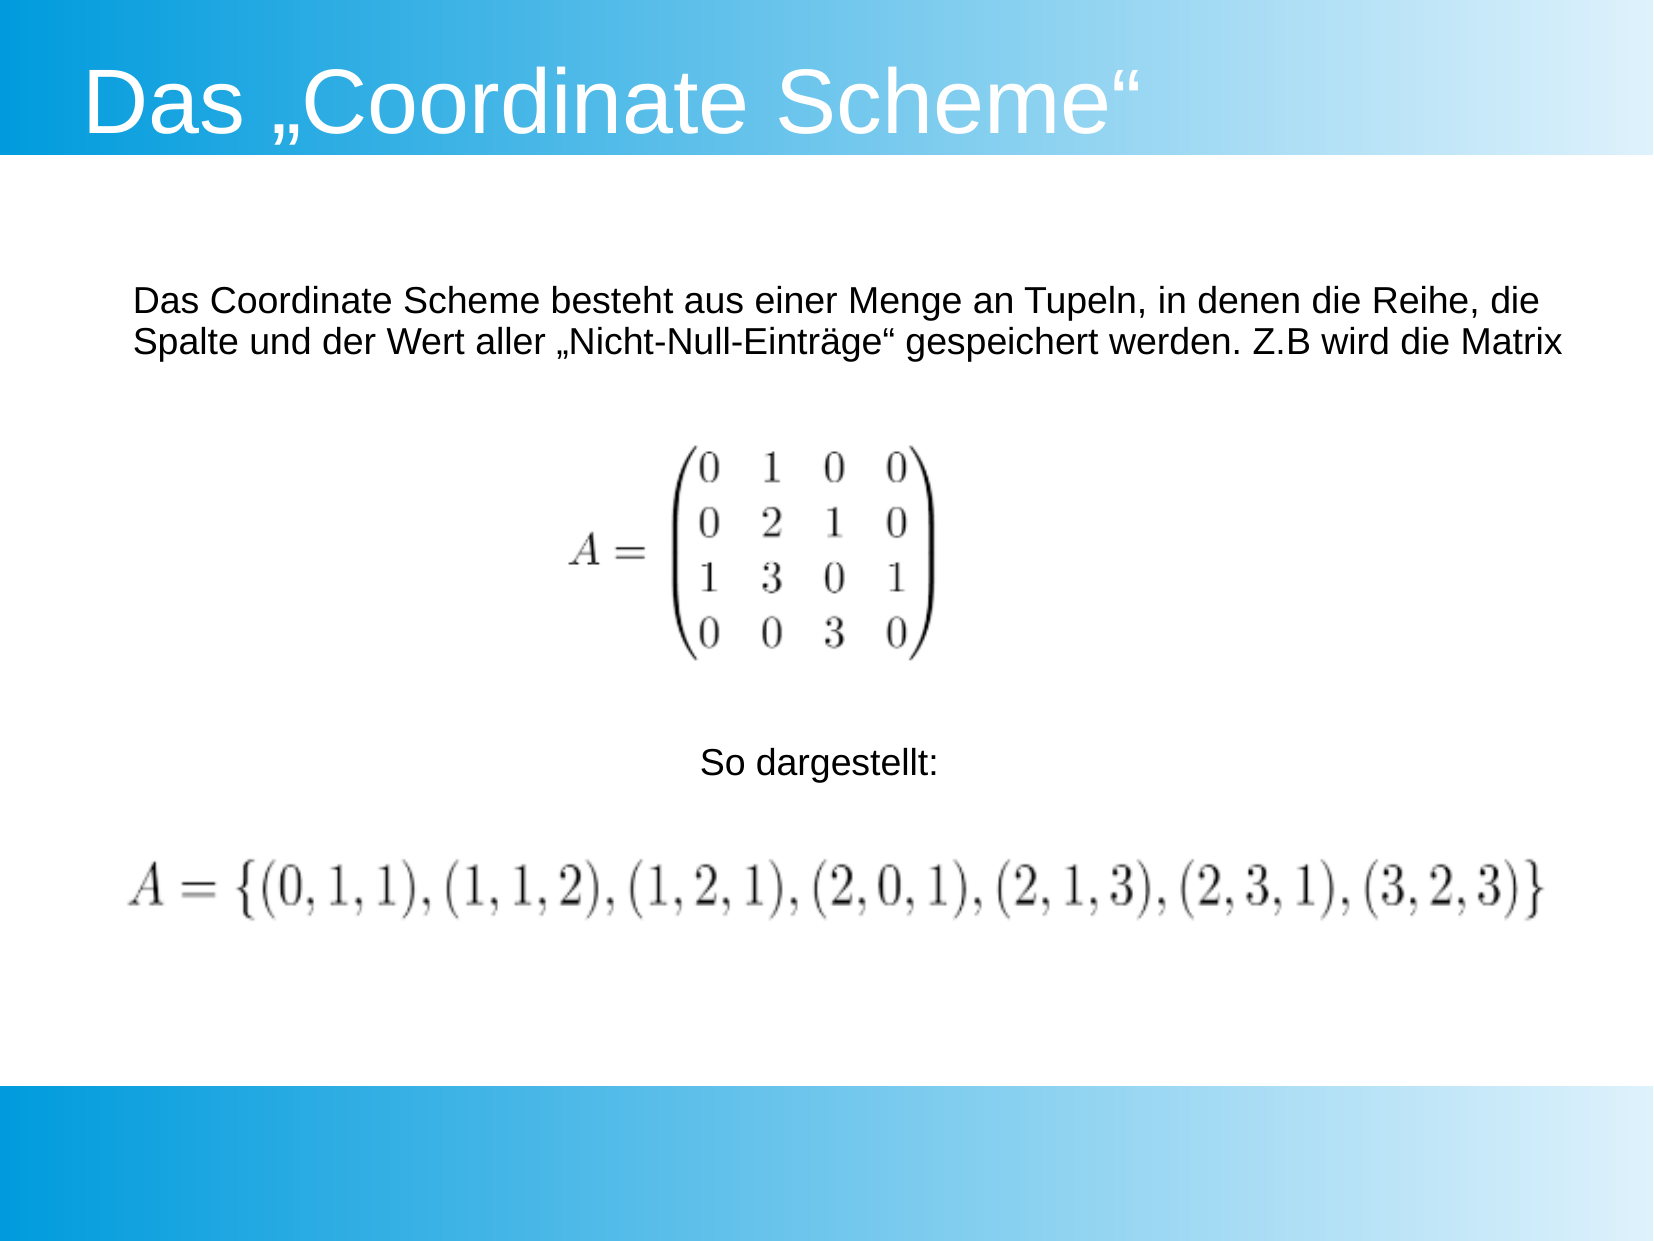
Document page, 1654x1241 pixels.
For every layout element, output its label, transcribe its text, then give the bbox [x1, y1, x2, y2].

picture [106, 850, 1560, 934]
picture [531, 431, 1003, 674]
text_box So dargestellt: [685, 734, 954, 792]
title Das „Coordinate Scheme“ [82, 49, 1571, 155]
text_box Das Coordinate Scheme besteht aus einer Menge an Tupeln, in denen die Reihe, die Spalte und der Wert aller „Nicht-Null-Einträge“ gespeichert werden. Z.B wird die Matrix [118, 271, 1607, 413]
